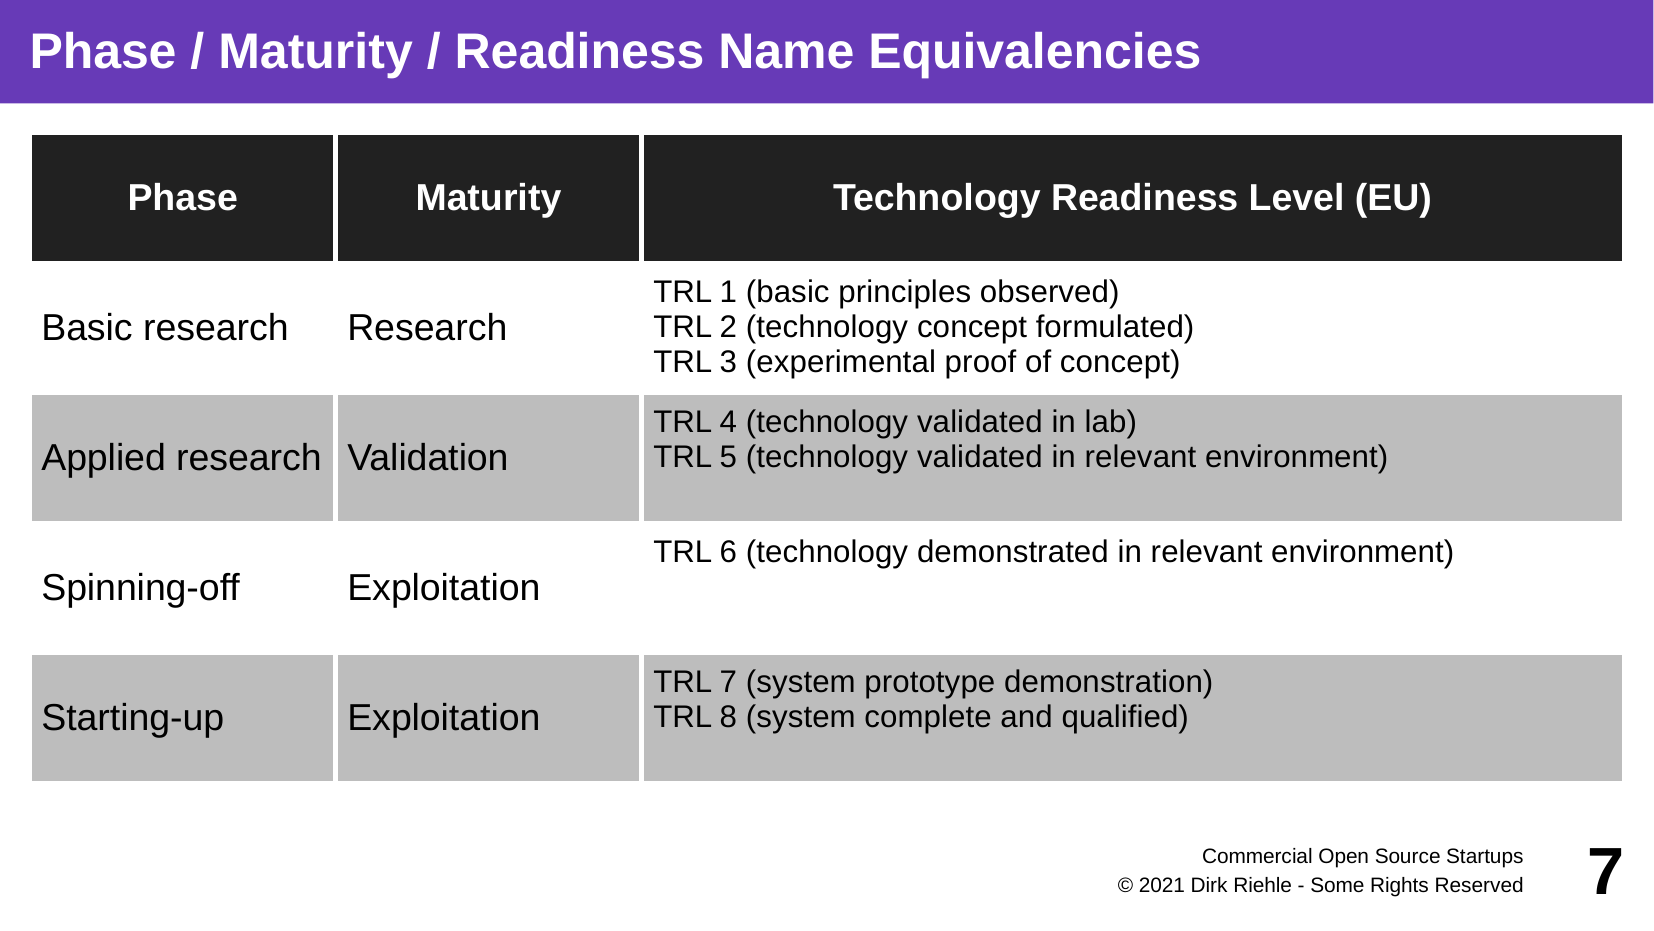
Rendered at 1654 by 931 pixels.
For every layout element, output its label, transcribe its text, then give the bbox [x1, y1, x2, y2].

table_cell Starting-up [32, 655, 333, 781]
table_cell Basic research [32, 265, 333, 391]
table_header Maturity [338, 135, 639, 261]
table_header Technology Readiness Level (EU) [644, 135, 1622, 261]
table_cell Research [338, 265, 639, 391]
table_header Phase [32, 135, 333, 261]
table_cell TRL 4 (technology validated in lab) TRL 5 (technology validated in relevant environment) [644, 395, 1622, 521]
table_cell Validation [338, 395, 639, 521]
table_cell Spinning-off [32, 525, 333, 651]
table_cell Applied research [32, 395, 333, 521]
table_cell TRL 7 (system prototype demonstration) TRL 8 (system complete and qualified) [644, 655, 1622, 781]
table_cell TRL 6 (technology demonstrated in relevant environment) [644, 525, 1622, 651]
table_cell TRL 1 (basic principles observed) TRL 2 (technology concept formulated) TRL 3 (experimental proof of concept) [644, 265, 1622, 391]
table_cell Exploitation [338, 655, 639, 781]
table_cell Exploitation [338, 525, 639, 651]
title Phase / Maturity / Readiness Name Equivalencies [0, 0, 1654, 104]
